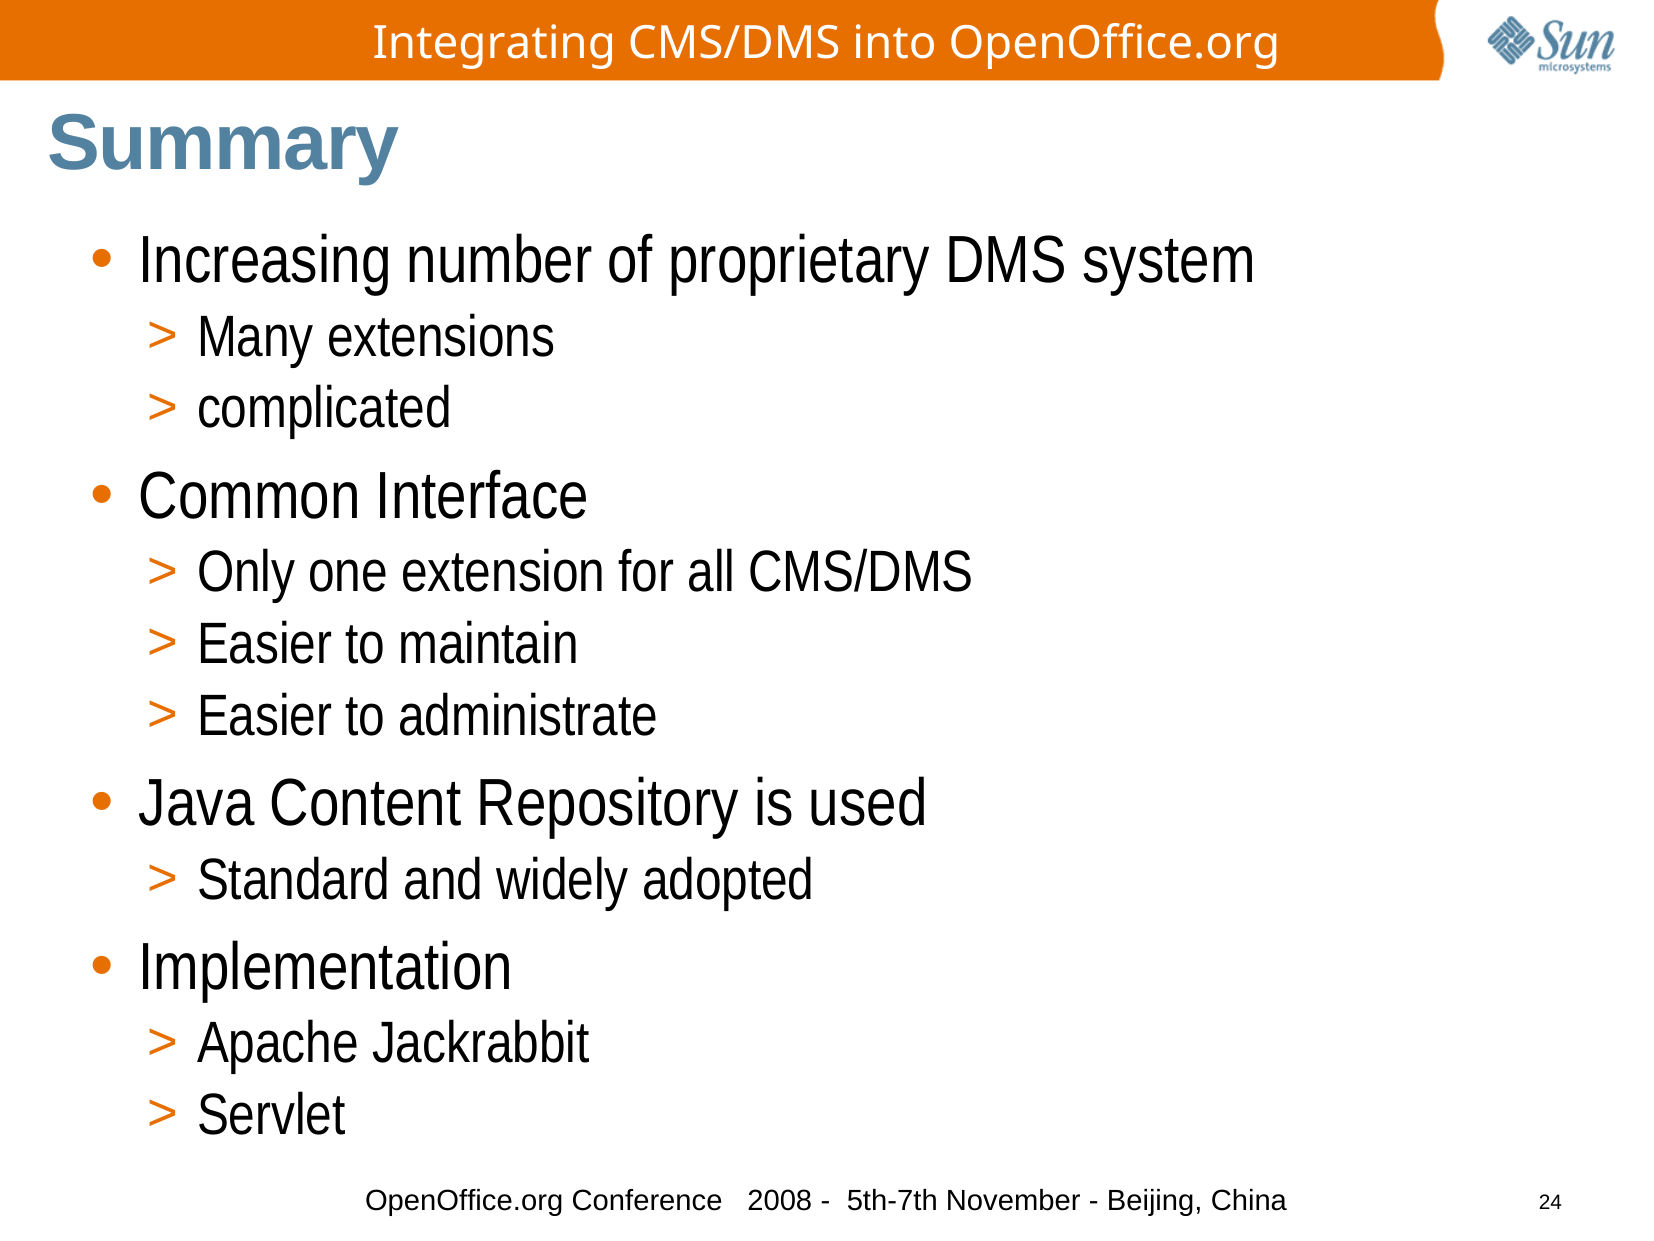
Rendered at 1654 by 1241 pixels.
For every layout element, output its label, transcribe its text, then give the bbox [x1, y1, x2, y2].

picture [0, 0, 1654, 83]
title Summary [47, 105, 1549, 206]
list Increasing number of proprietary DMS system Many extensions complicated Common Interface Only one extension for all CMS/DMS Easier to maintain Easier to administrate Java Content Repository is used Standard and widely adopted Implementation Apache Jackrabbit Servlet [71, 230, 1545, 1150]
